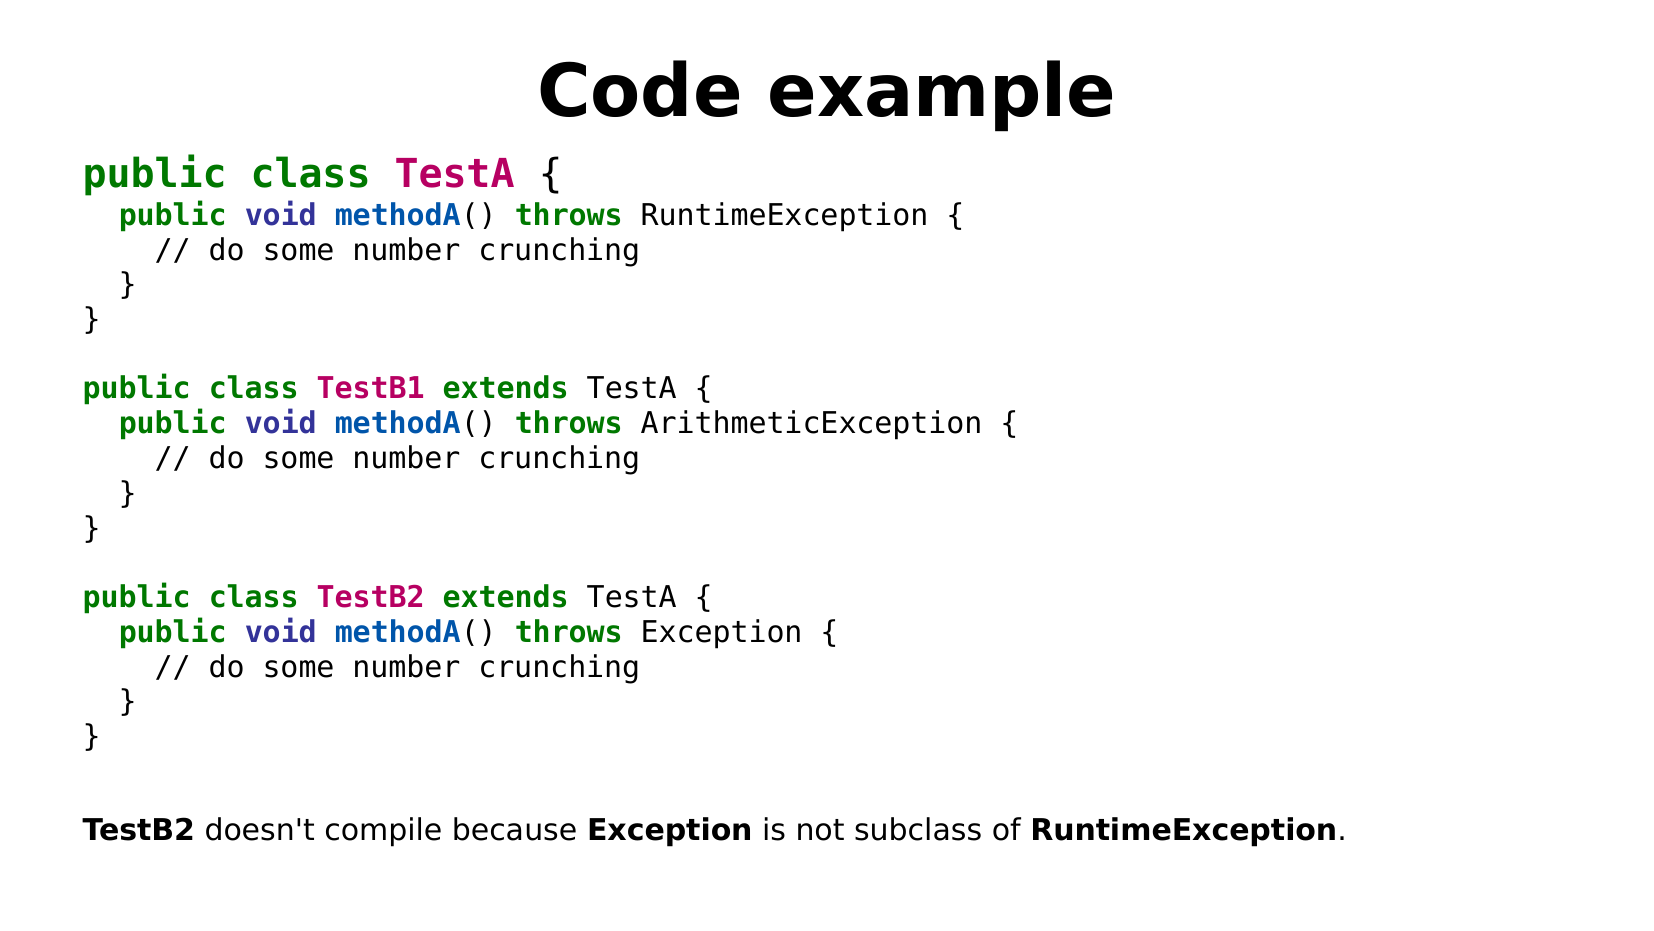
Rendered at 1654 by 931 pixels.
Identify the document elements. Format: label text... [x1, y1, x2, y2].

title Code example [82, 6, 1571, 177]
list public class TestA { public void methodA() throws RuntimeException { // do some number crunching } } public class TestB1 extends TestA { public void methodA() throws ArithmeticException { // do some number crunching } } public class TestB2 extends TestA { public void methodA() throws Exception { // do some number crunching } } TestB2 doesn't compile because Exception is not subclass of RuntimeException. [82, 150, 1538, 851]
